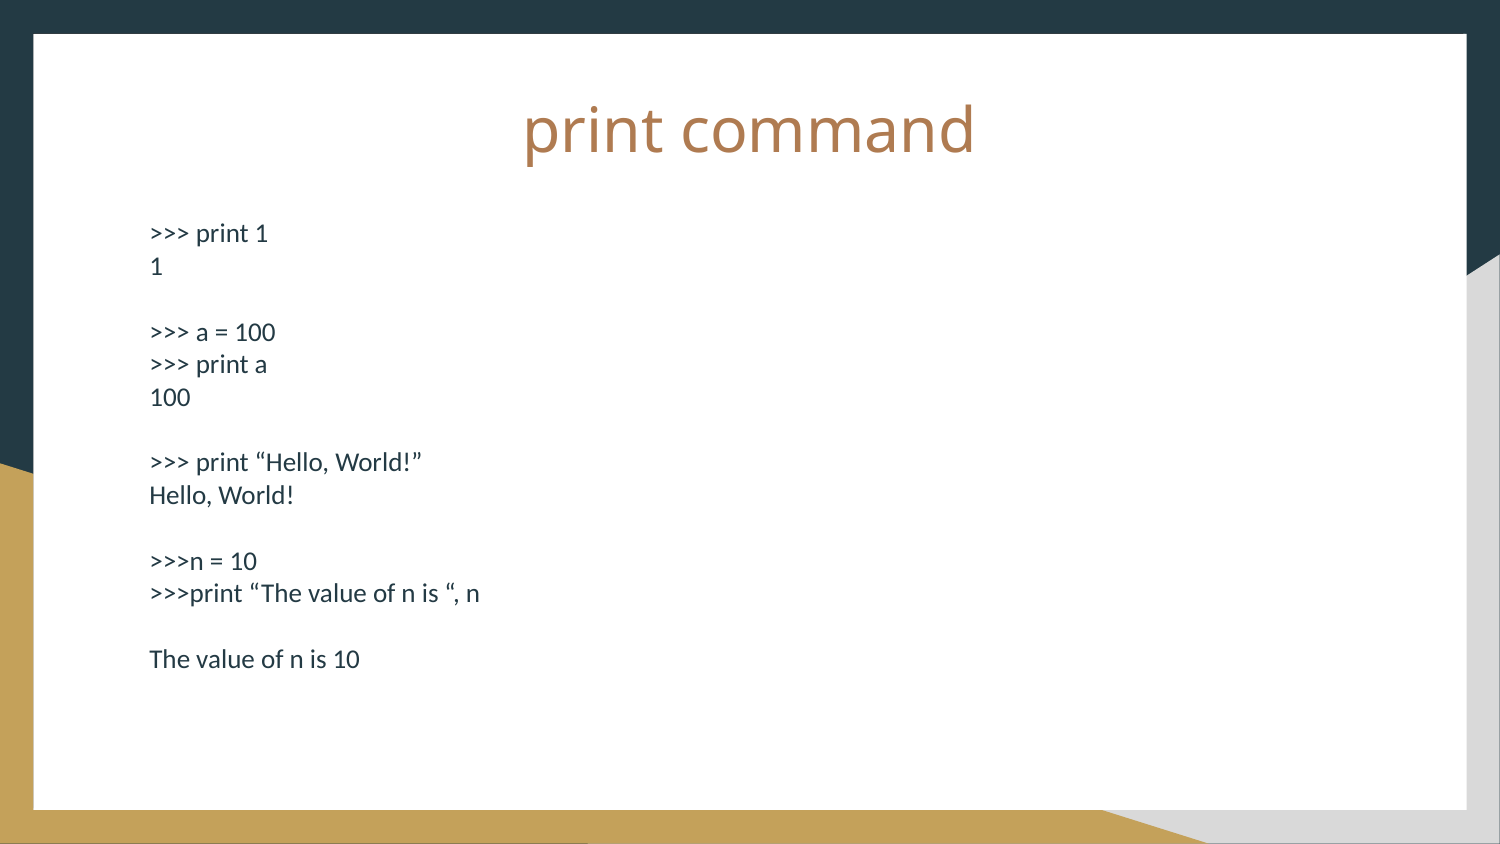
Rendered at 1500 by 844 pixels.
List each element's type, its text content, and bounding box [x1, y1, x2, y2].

title print command [134, 74, 1366, 185]
list >>> print 1 1 >>> a = 100 >>> print a 100 >>> print “Hello, World!” Hello, World! >>>n = 10 >>>print “The value of n is “, n The value of n is 10 [134, 200, 1366, 712]
